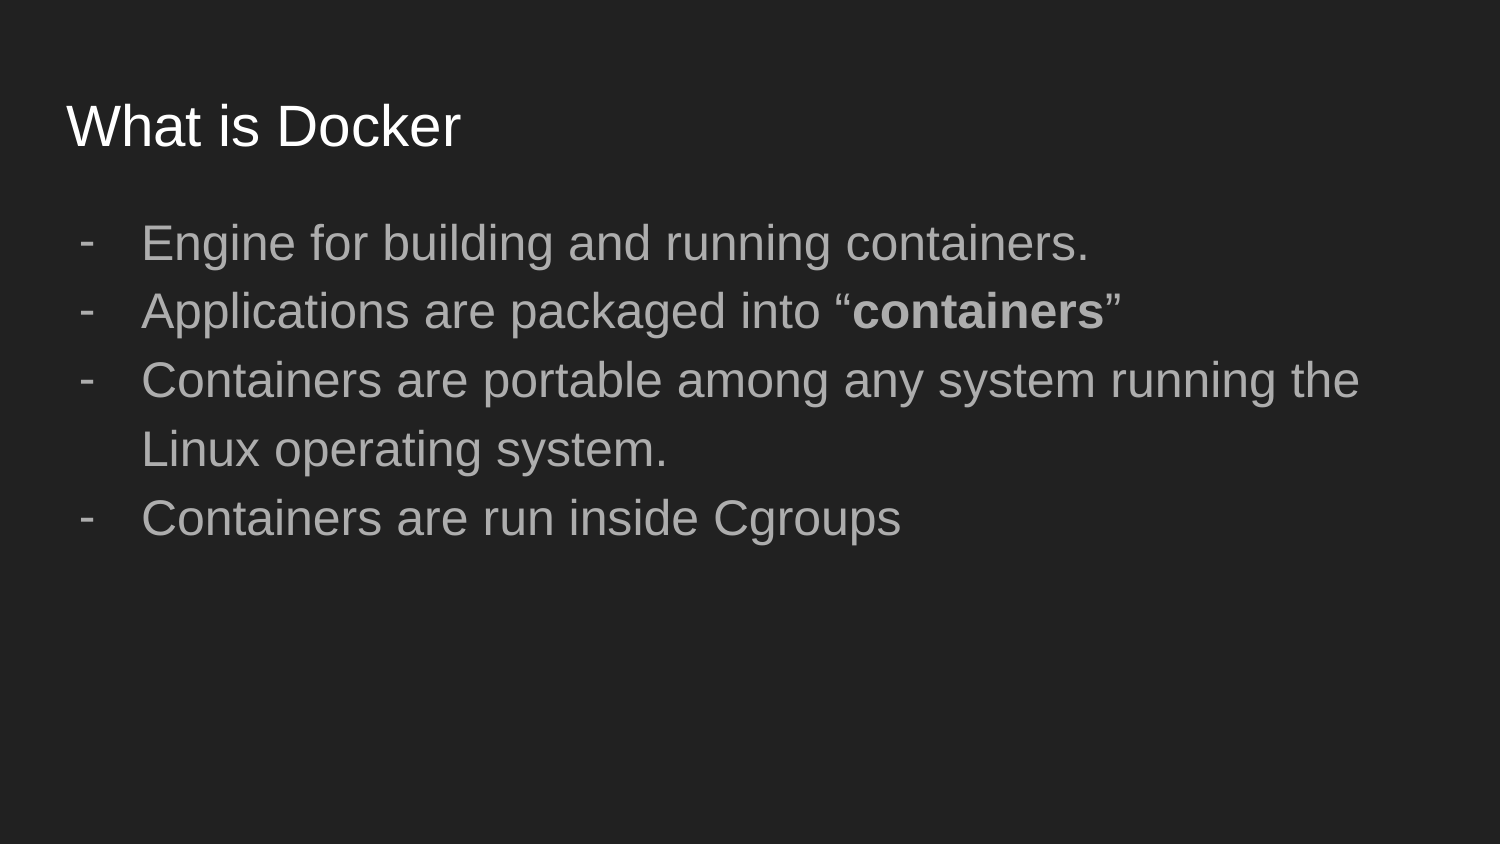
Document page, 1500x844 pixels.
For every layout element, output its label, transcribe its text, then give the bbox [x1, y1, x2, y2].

title What is Docker [51, 72, 1449, 167]
list Engine for building and running containers. Applications are packaged into “containers” Containers are portable among any system running the Linux operating system. Containers are run inside Cgroups [51, 185, 1449, 747]
